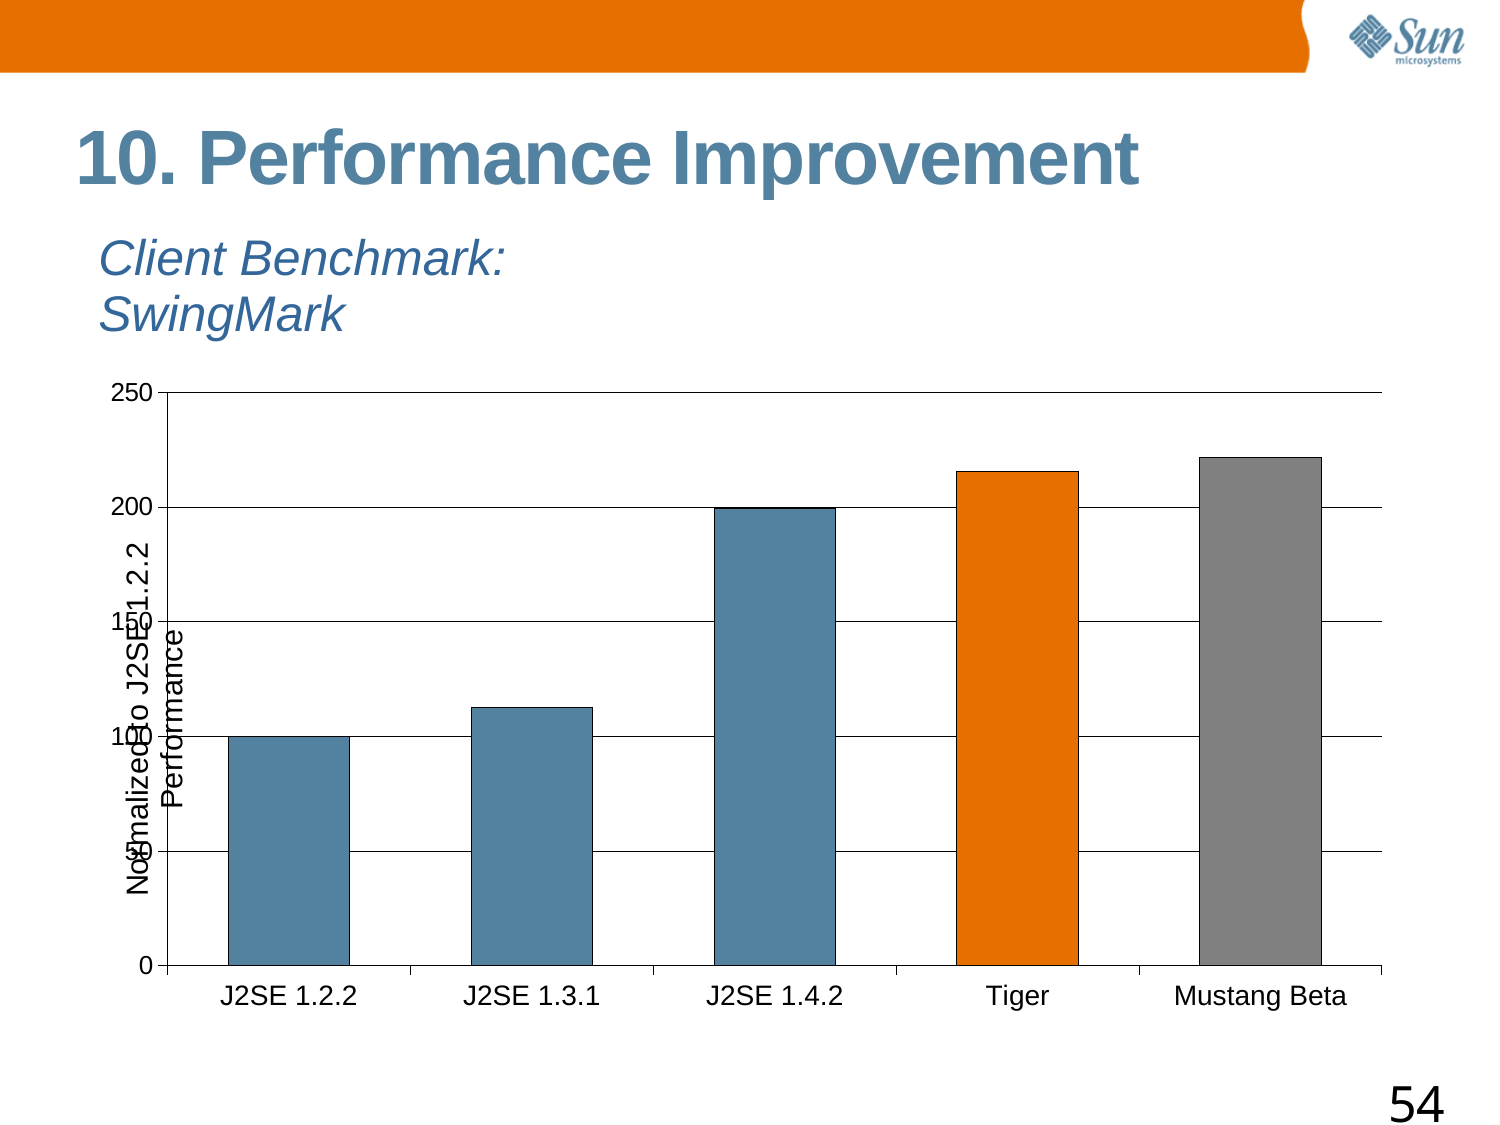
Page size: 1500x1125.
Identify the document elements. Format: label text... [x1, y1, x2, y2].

title 10. Performance Improvement [75, 122, 1438, 228]
text_box Client Benchmark: SwingMark [98, 230, 768, 287]
chart [84, 351, 1409, 1026]
picture [0, 0, 1500, 75]
